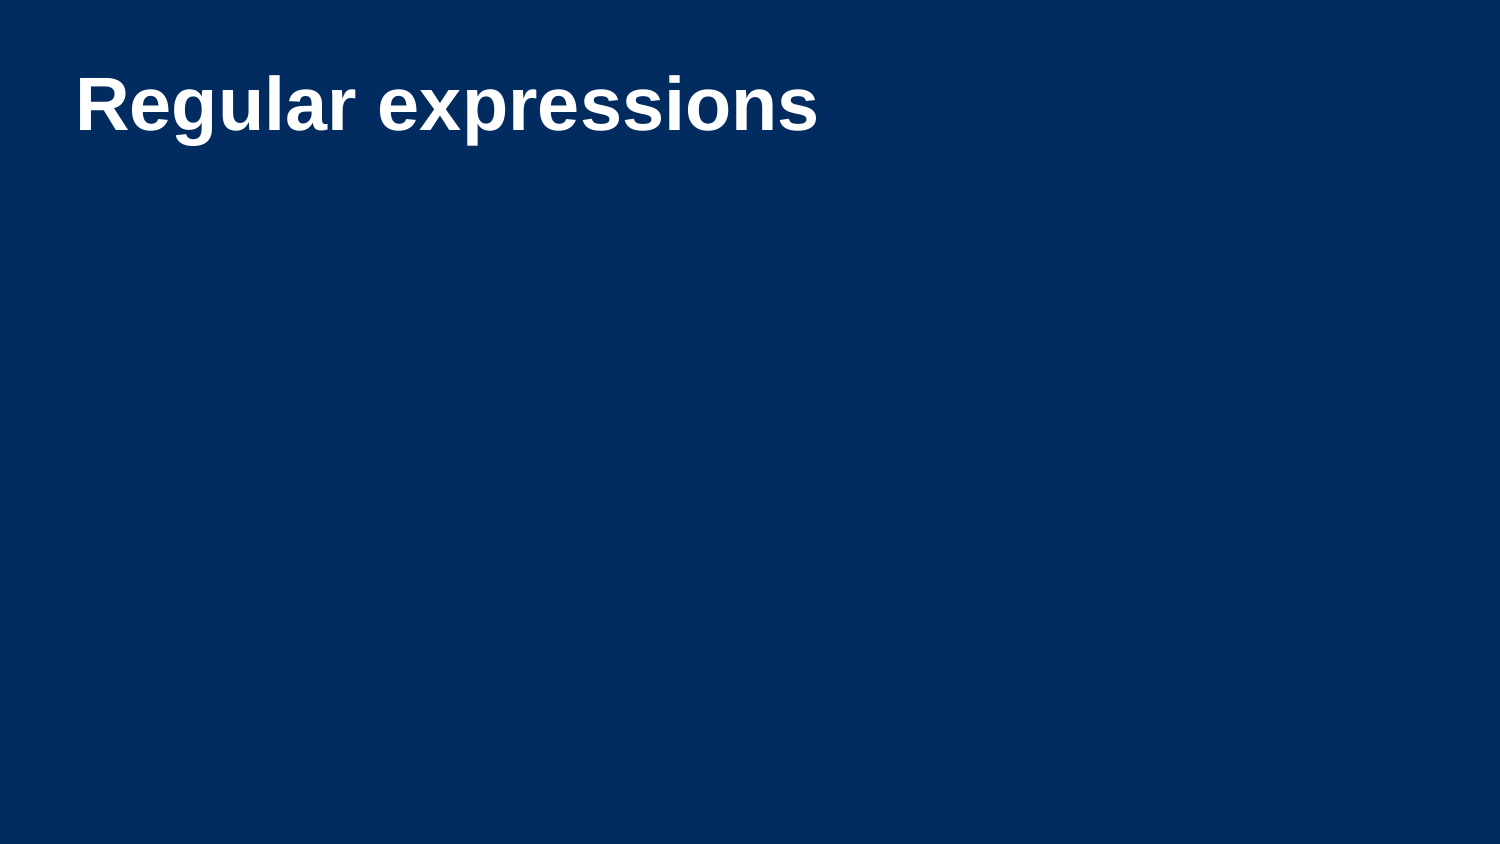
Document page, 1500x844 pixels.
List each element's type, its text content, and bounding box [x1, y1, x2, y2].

title Regular expressions [74, 33, 1425, 175]
